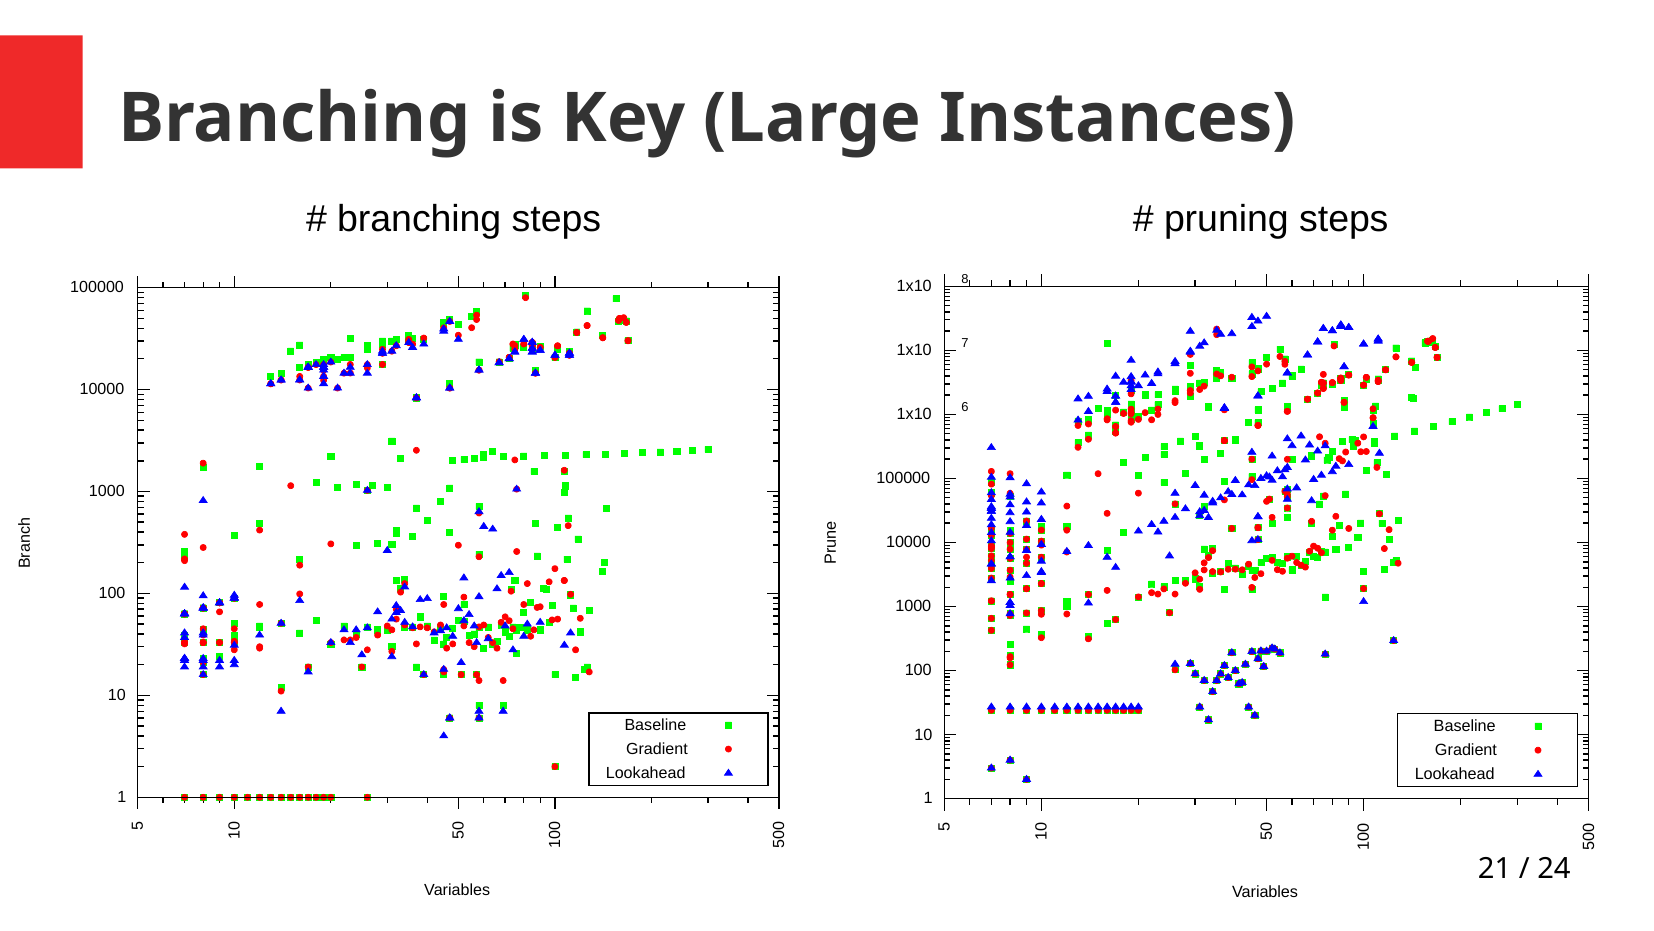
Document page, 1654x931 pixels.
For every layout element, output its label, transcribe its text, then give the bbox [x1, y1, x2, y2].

text_box # branching steps [291, 189, 617, 247]
text_box # pruning steps [1118, 189, 1404, 247]
title Branching is Key (Large Instances) [118, 37, 1571, 193]
picture [7, 261, 1624, 910]
